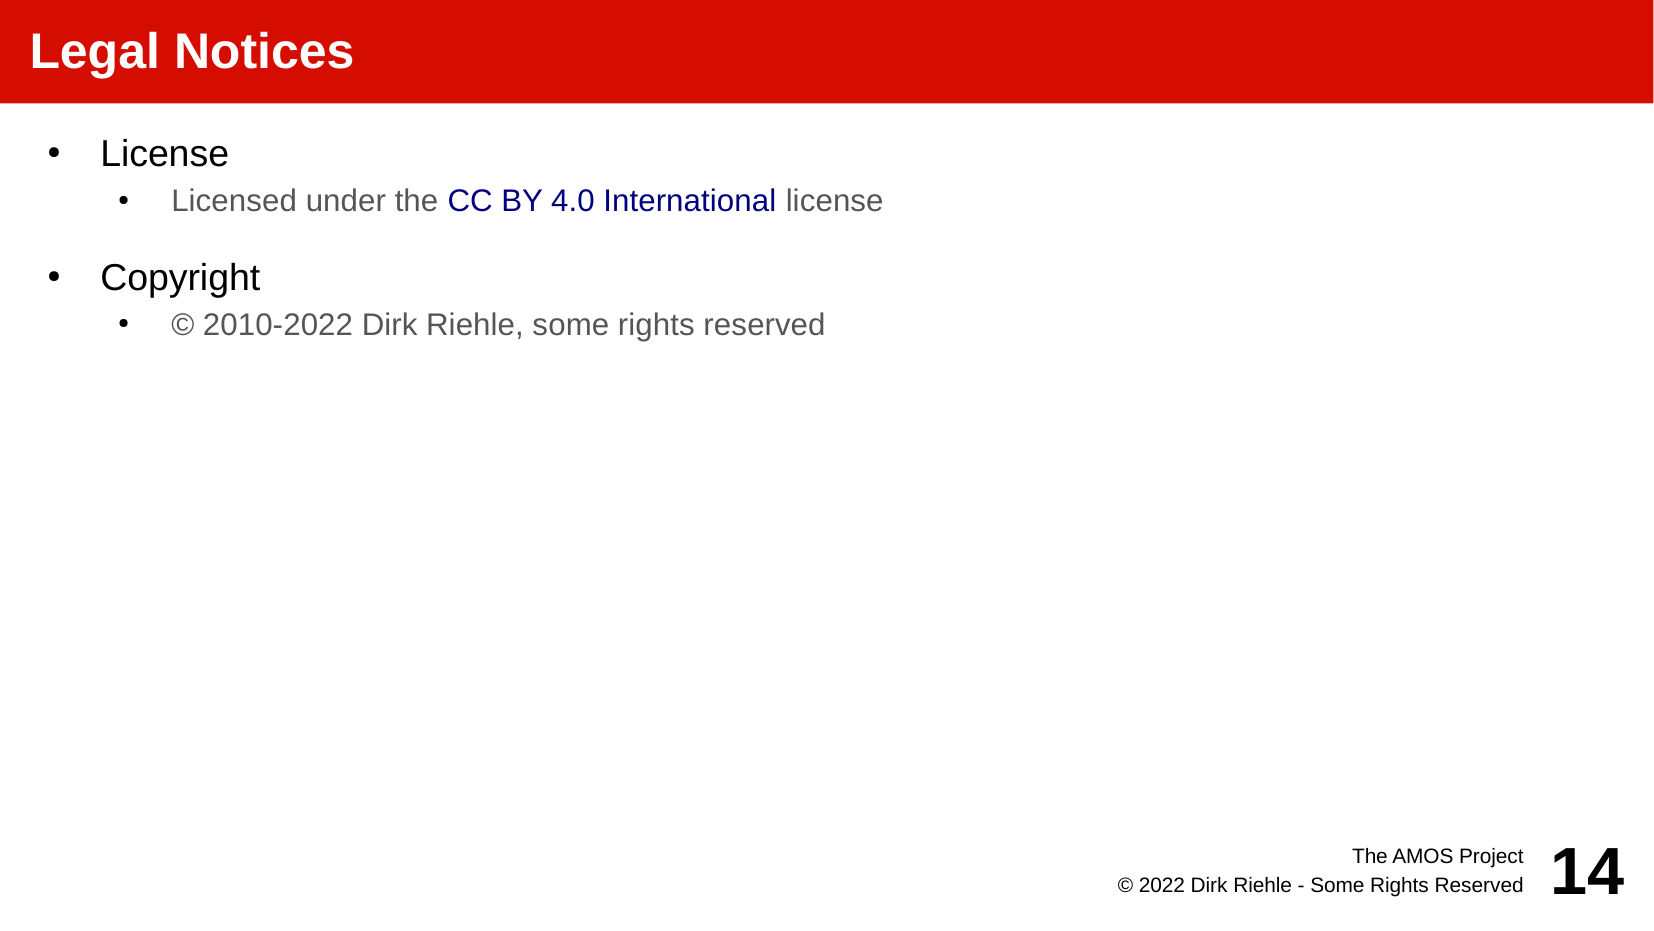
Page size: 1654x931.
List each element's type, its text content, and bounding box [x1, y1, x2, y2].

list License Licensed under the CC BY 4.0 International license Copyright © 2010-2022 Dirk Riehle, some rights reserved [29, 132, 1625, 813]
title Legal Notices [0, 0, 1654, 104]
